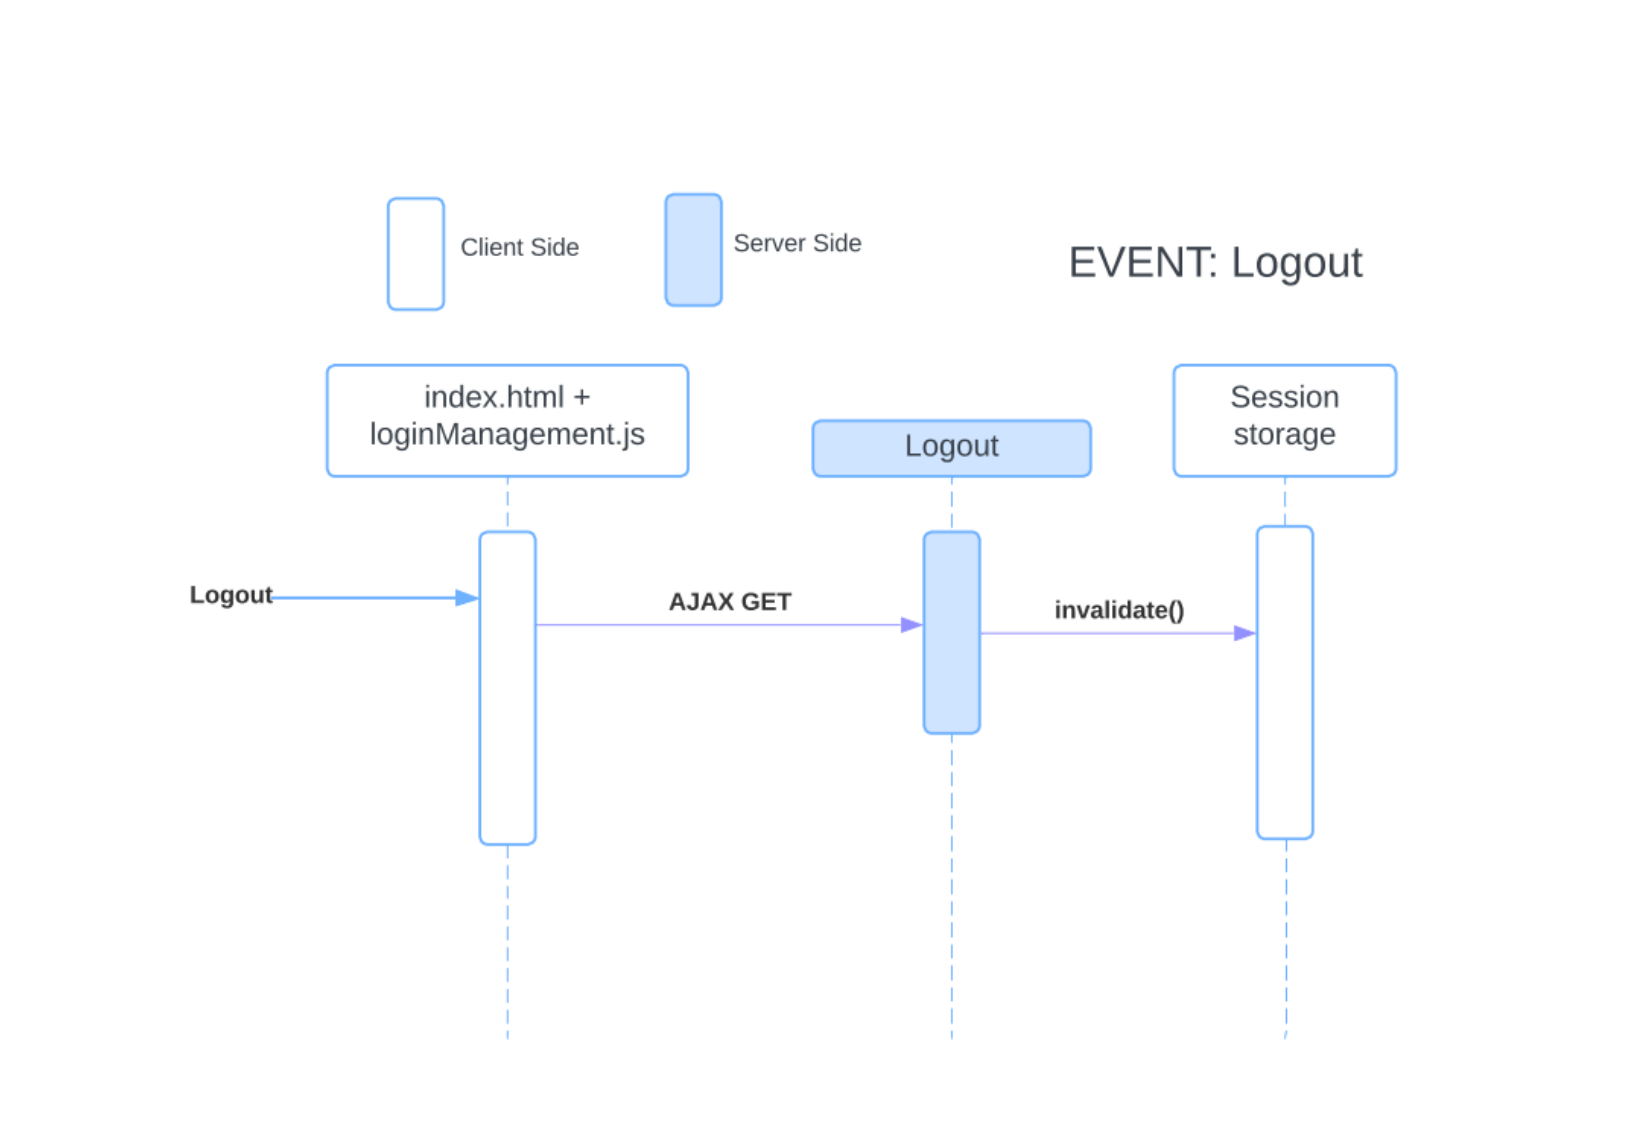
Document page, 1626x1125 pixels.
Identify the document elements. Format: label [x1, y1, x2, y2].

picture [150, 14, 1511, 1096]
